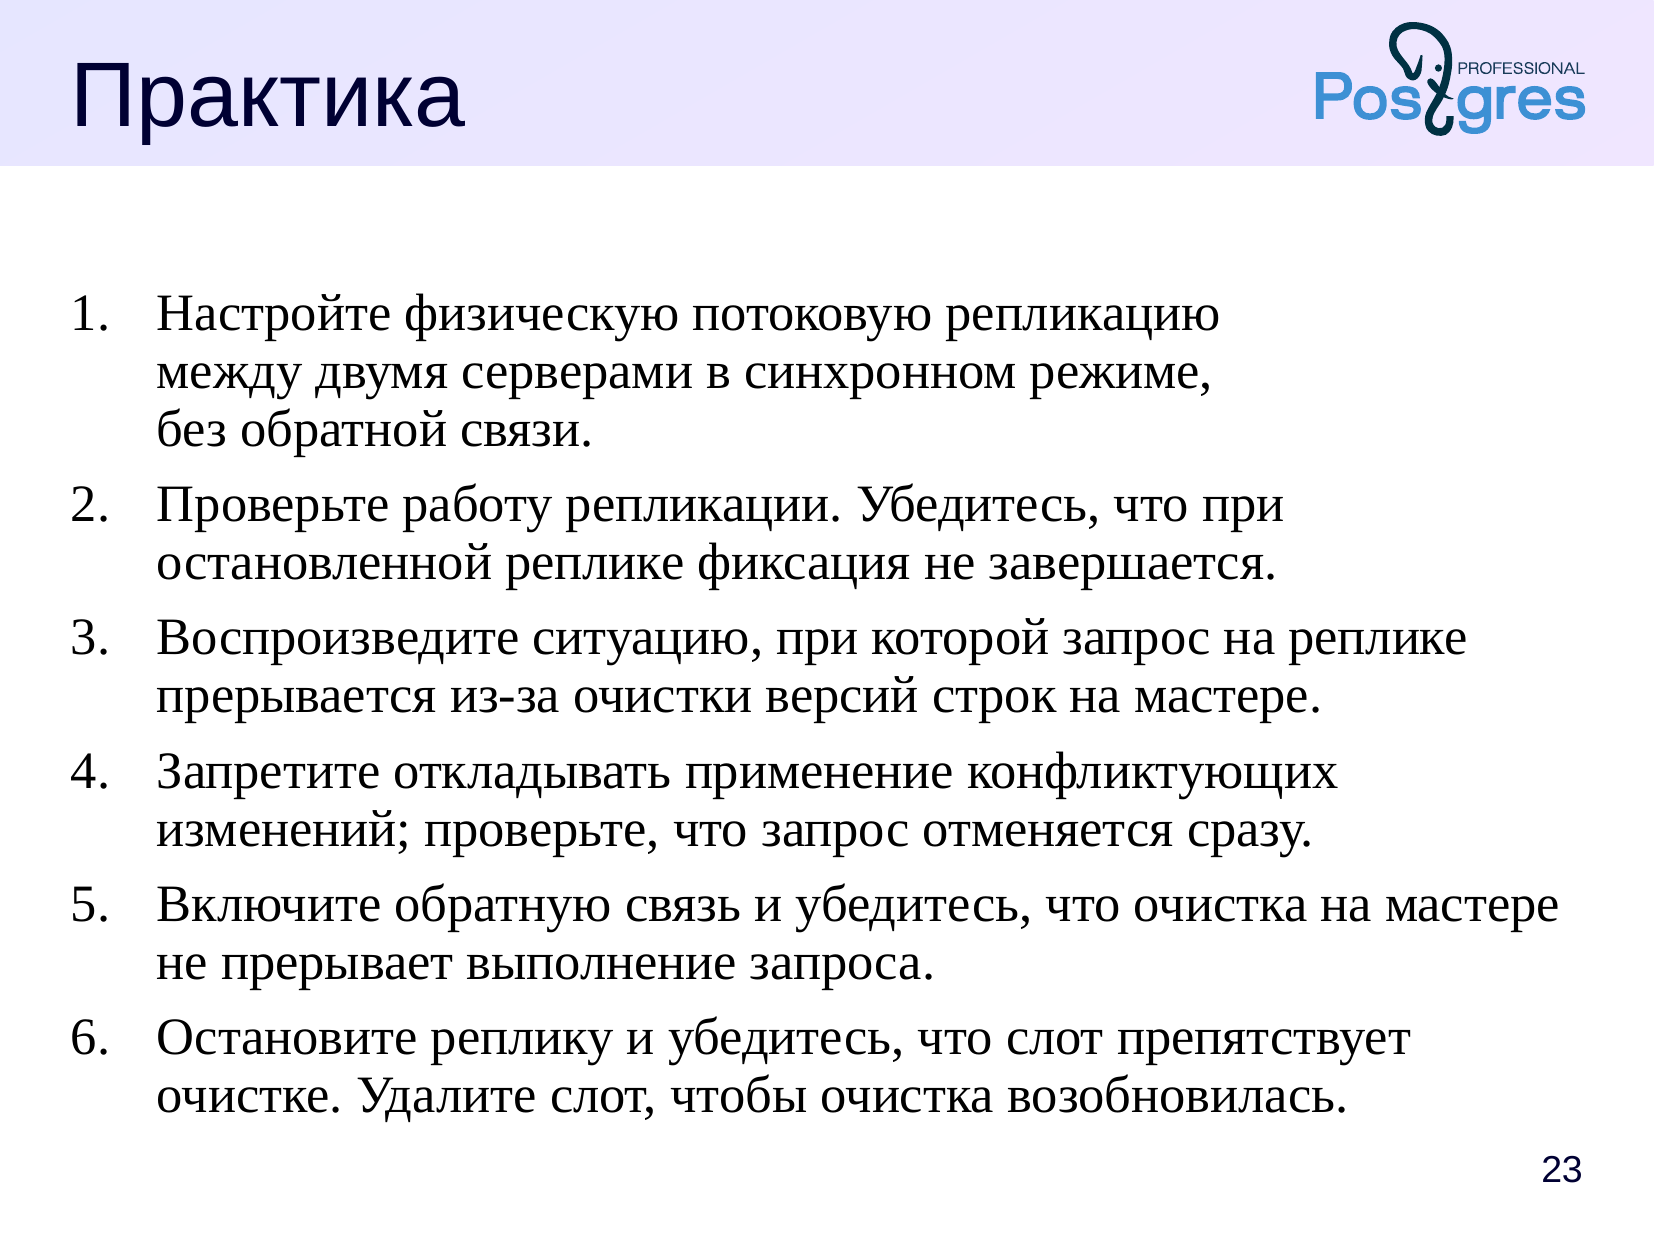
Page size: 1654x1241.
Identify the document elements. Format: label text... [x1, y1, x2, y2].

list Настройте физическую потоковую репликацию между двумя серверами в синхронном режиме, без обратной связи. Проверьте работу репликации. Убедитесь, что при остановленной реплике фиксация не завершается. Воспроизведите ситуацию, при которой запрос на реплике прерывается из-за очистки версий строк на мастере. Запретите откладывать применение конфликтующих изменений; проверьте, что запрос отменяется сразу. Включите обратную связь и убедитесь, что очистка на мастере не прерывает выполнение запроса. Остановите реплику и убедитесь, что слот препятствует очистке. Удалите слот, чтобы очистка возобновилась. [70, 283, 1583, 1134]
title Практика [70, 43, 1241, 147]
